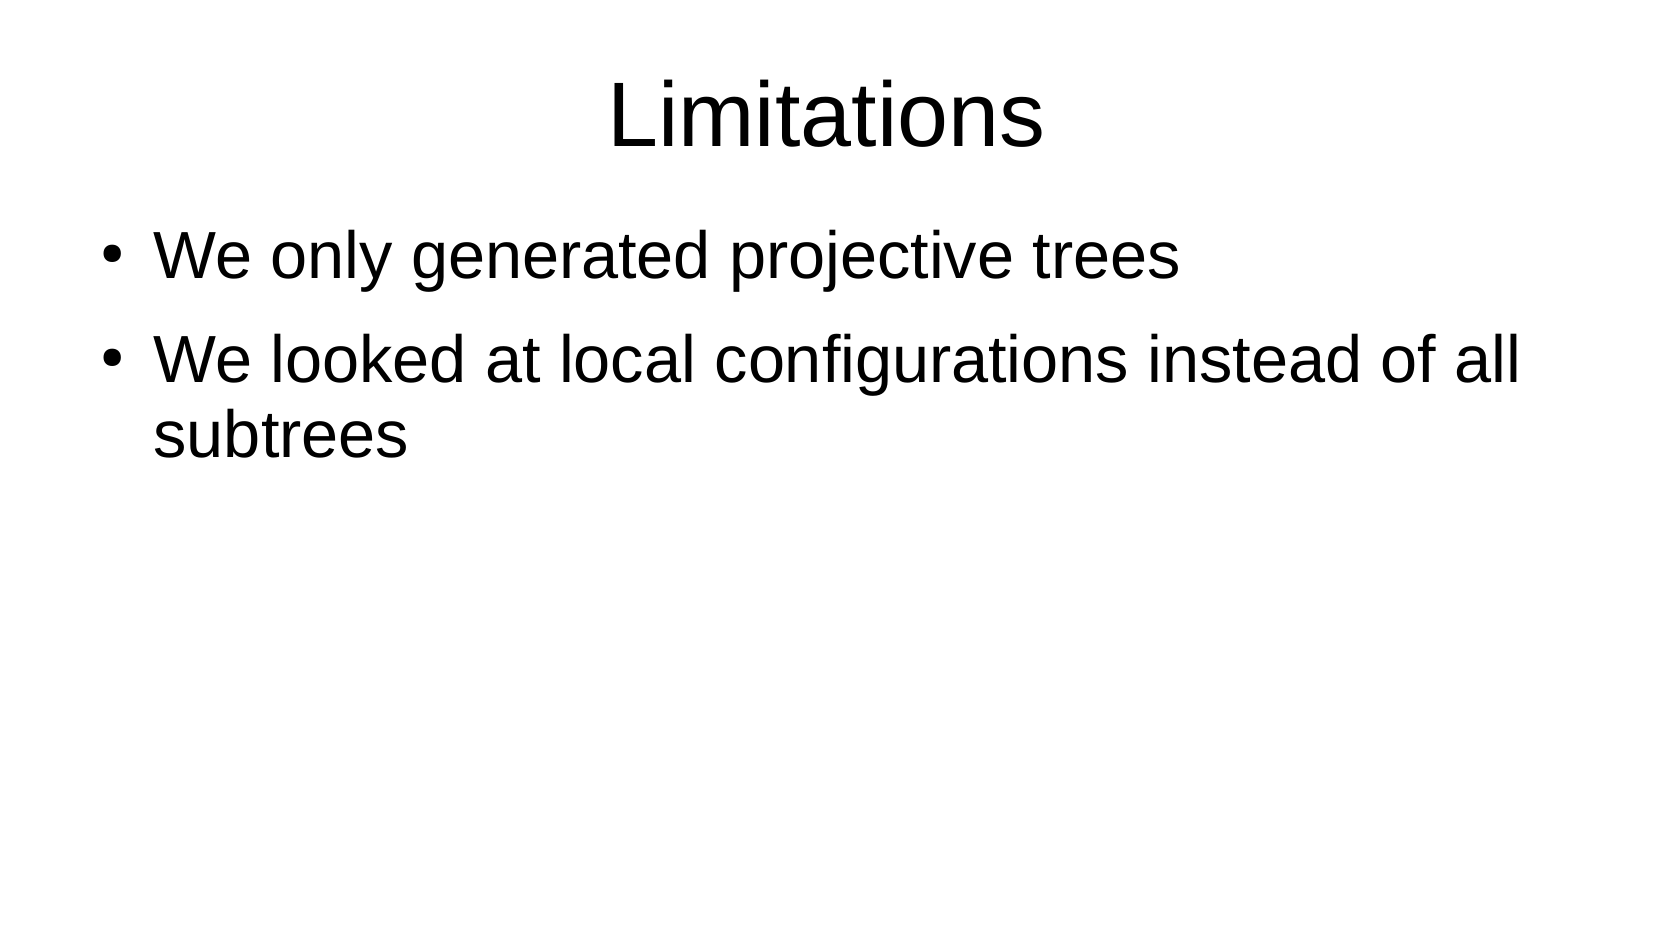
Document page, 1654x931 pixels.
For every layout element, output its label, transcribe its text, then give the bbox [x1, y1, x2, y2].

list We only generated projective trees We looked at local configurations instead of all subtrees [82, 217, 1571, 758]
title Limitations [82, 37, 1571, 193]
